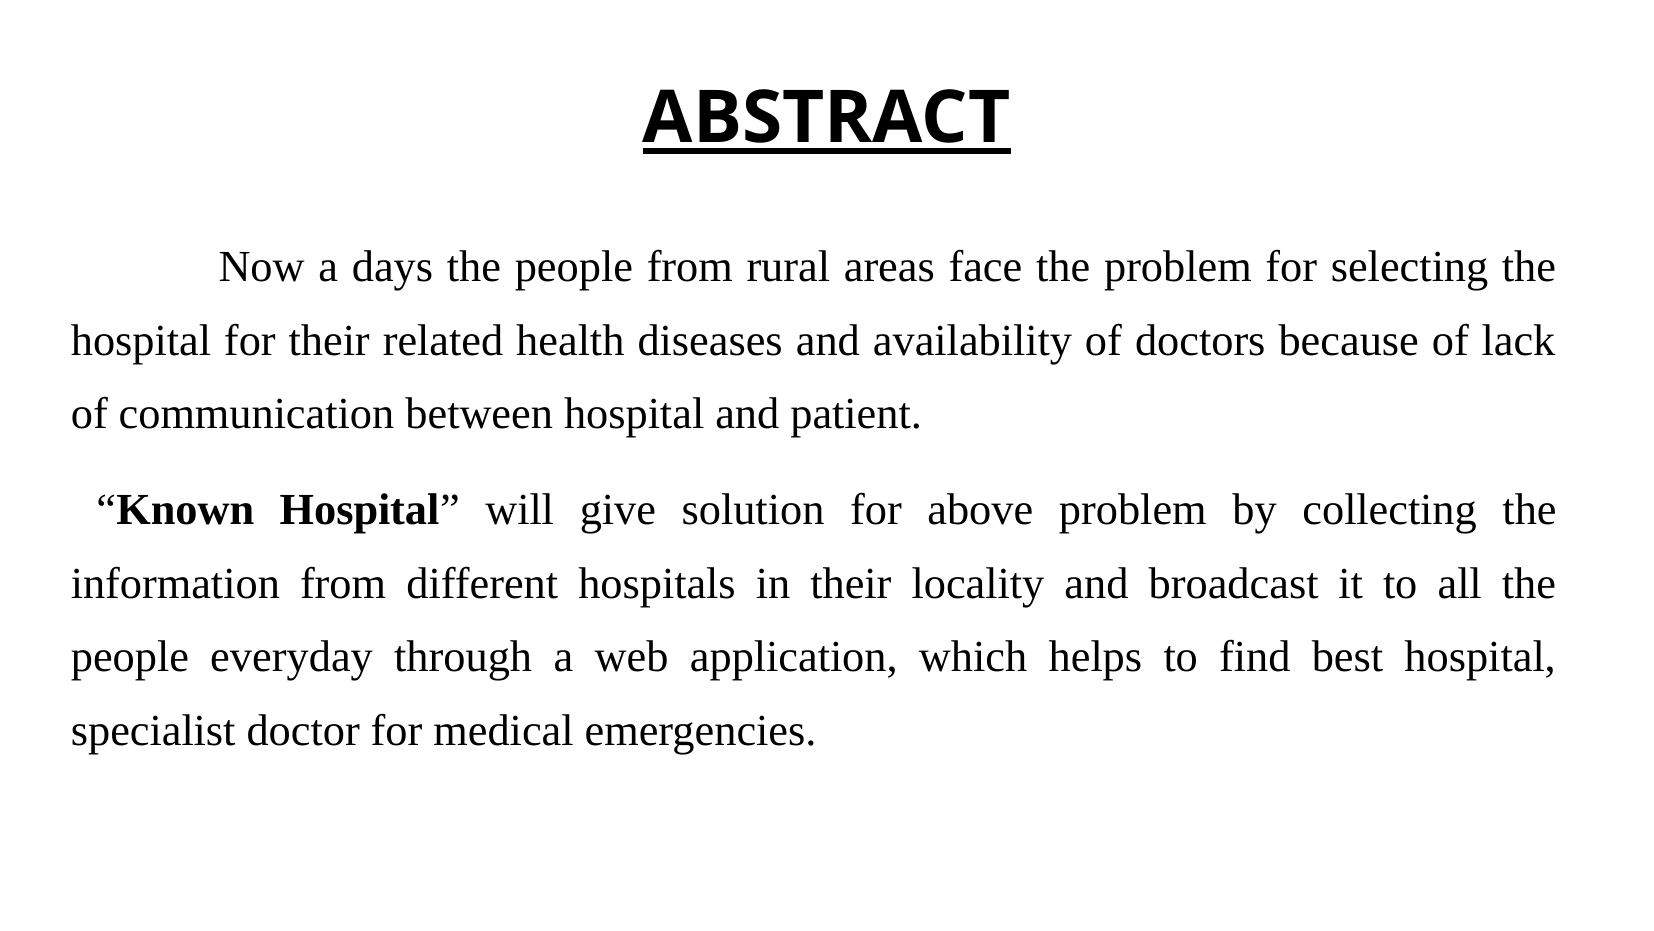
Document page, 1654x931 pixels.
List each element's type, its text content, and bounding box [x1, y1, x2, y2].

list Now a days the people from rural areas face the problem for selecting the hospital for their related health diseases and availability of doctors because of lack of communication between hospital and patient. “Known Hospital” will give solution for above problem by collecting the information from different hospitals in their locality and broadcast it to all the people everyday through a web application, which helps to find best hospital, specialist doctor for medical emergencies. [70, 217, 1559, 758]
title ABSTRACT [82, 37, 1571, 193]
